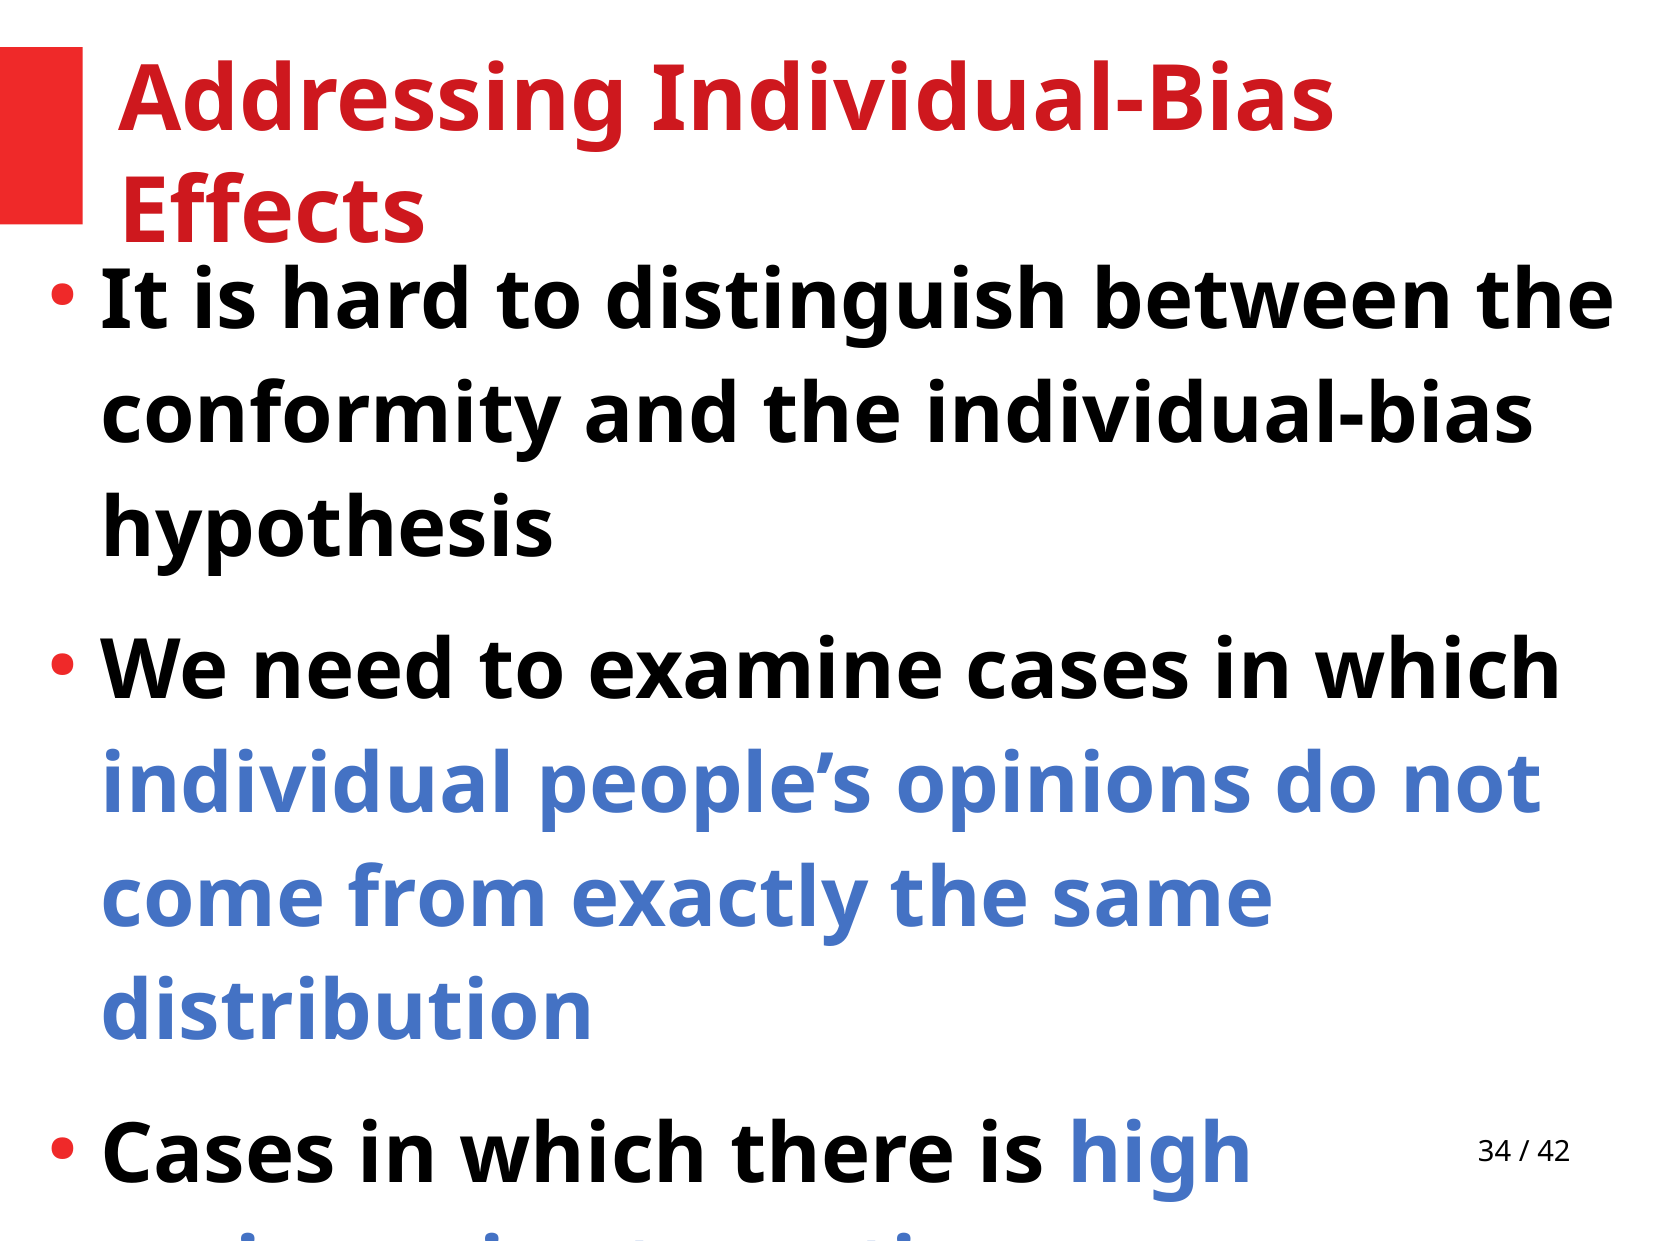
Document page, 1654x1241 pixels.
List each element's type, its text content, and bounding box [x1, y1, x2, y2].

title Addressing Individual-Bias Effects [118, 49, 1571, 240]
list It is hard to distinguish between the conformity and the individual-bias hypothesis We need to examine cases in which individual people’s opinions do not come from exactly the same distribution Cases in which there is high variance in star ratings Otherwise conformity and individual-bias are indistinguishable Everyone has the same opinion [30, 240, 1621, 1216]
